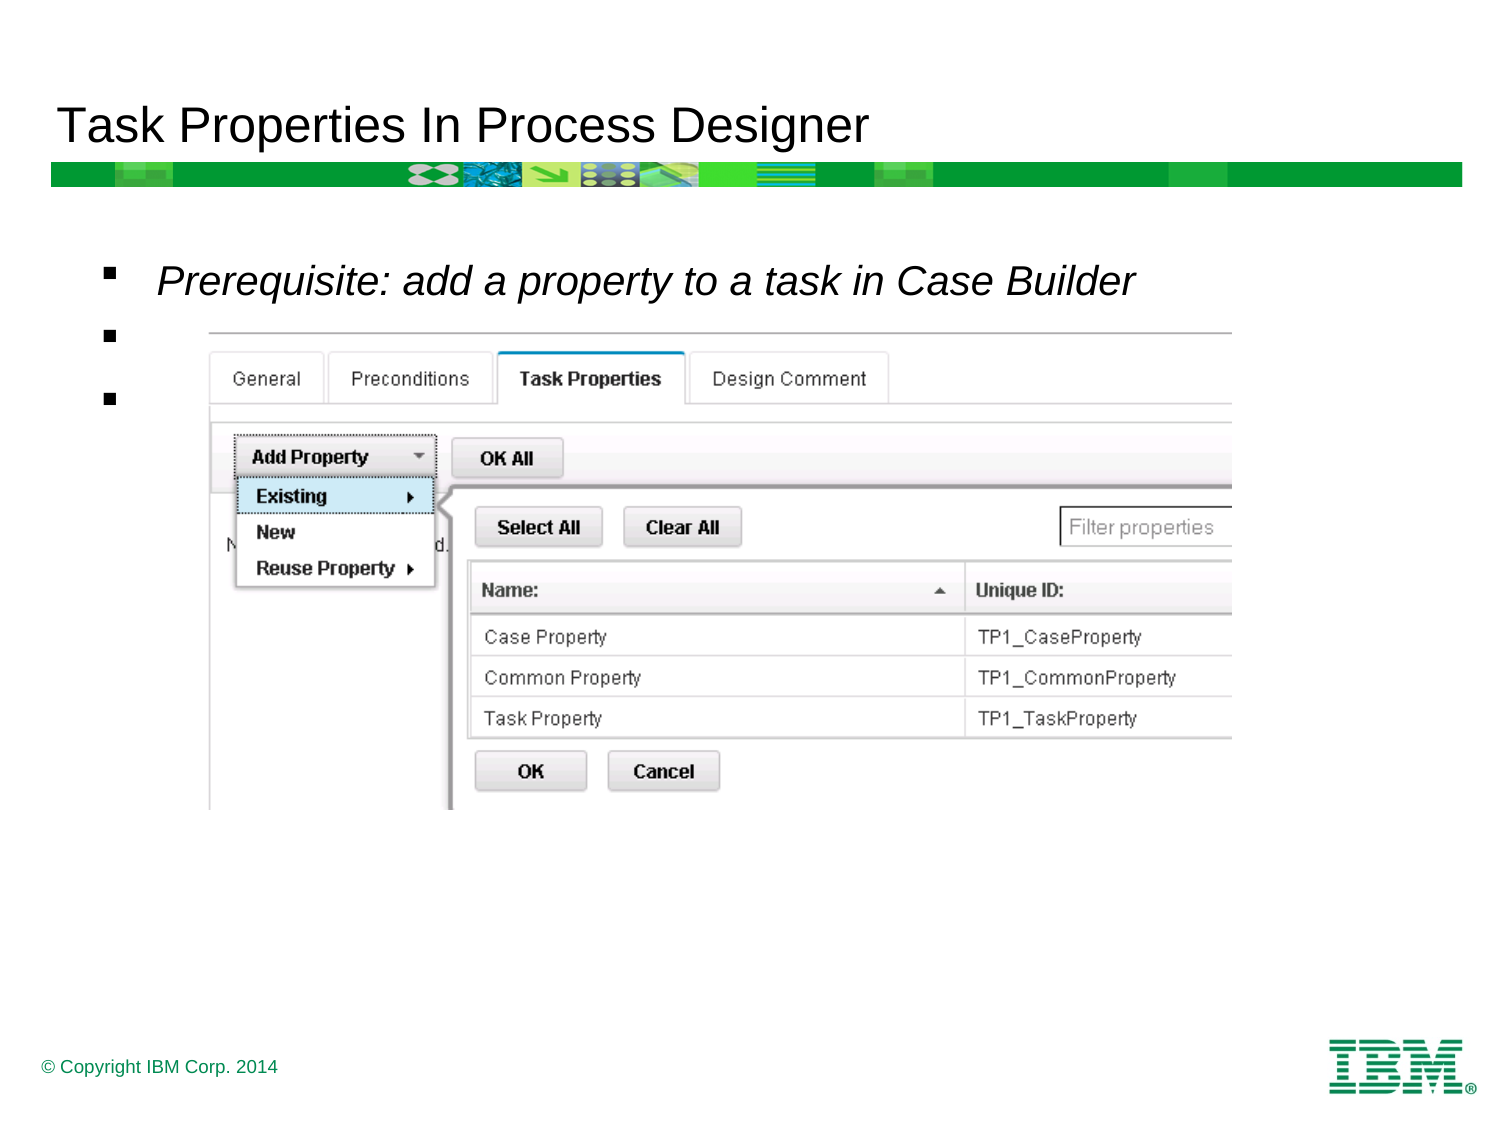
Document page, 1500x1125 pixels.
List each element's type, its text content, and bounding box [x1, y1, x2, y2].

list Prerequisite: add a property to a task in Case Builder [85, 243, 1399, 945]
title Task Properties In Process Designer [41, 54, 1477, 189]
picture [206, 328, 1232, 811]
picture [1327, 1037, 1479, 1096]
